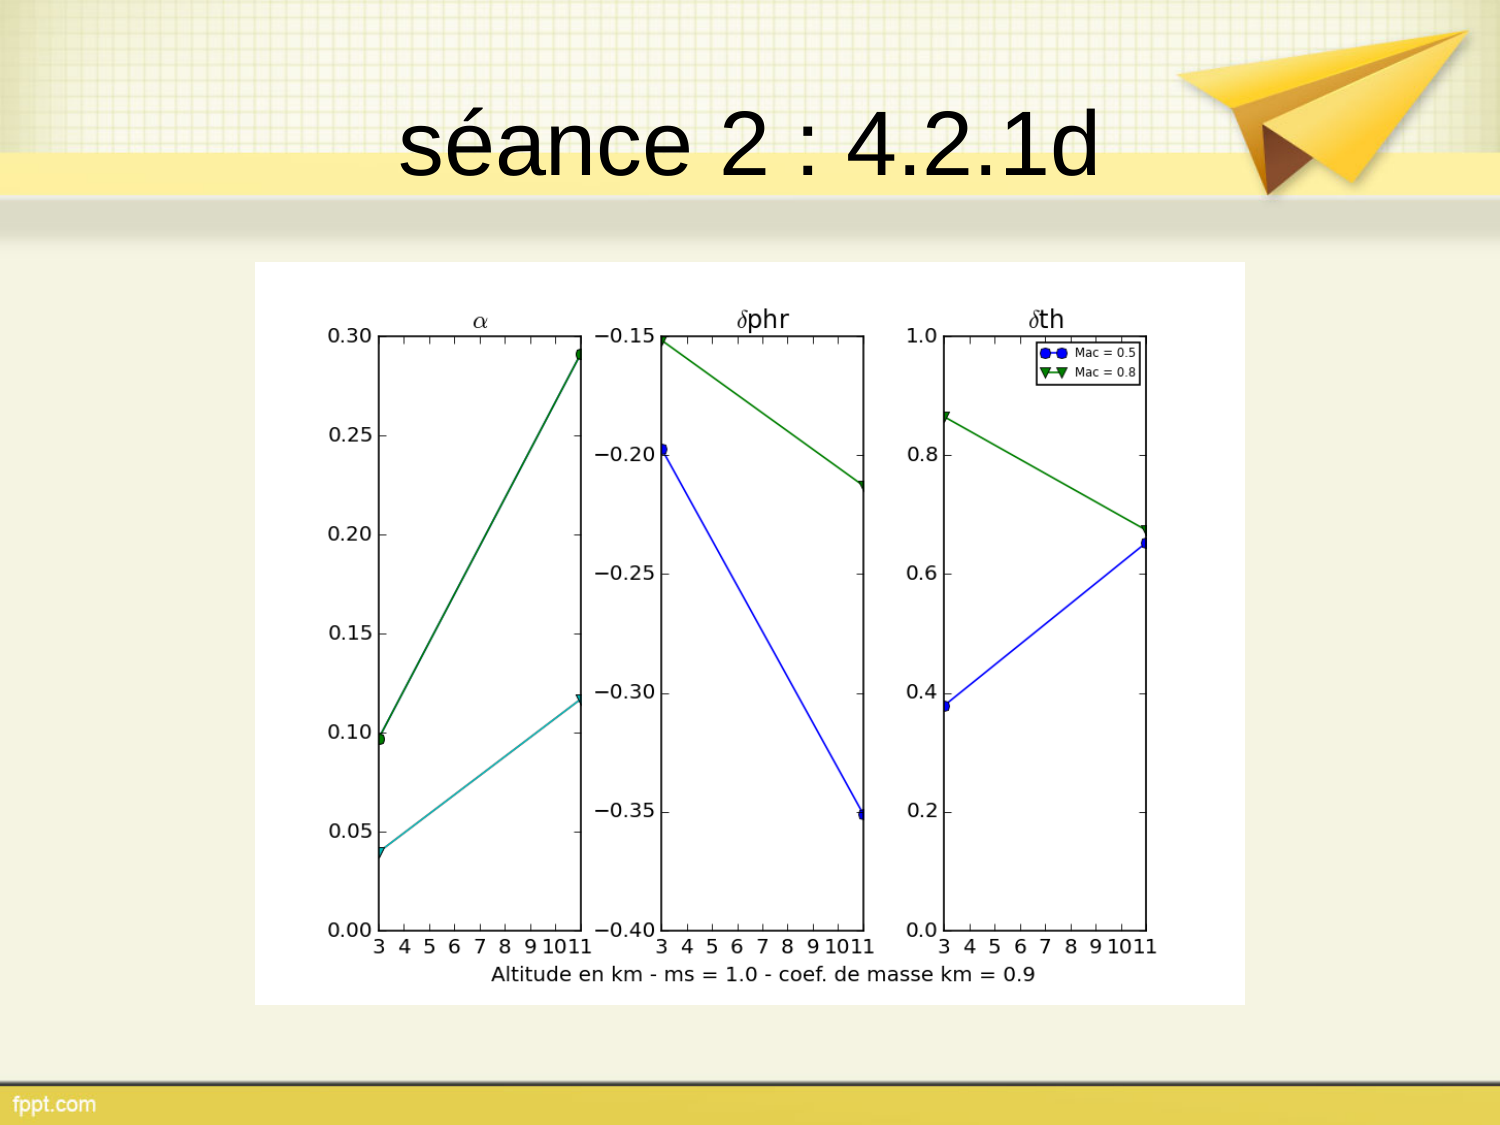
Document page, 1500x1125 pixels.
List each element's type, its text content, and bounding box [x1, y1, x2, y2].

picture [0, 0, 1500, 1125]
title séance 2 : 4.2.1d [75, 45, 1426, 233]
